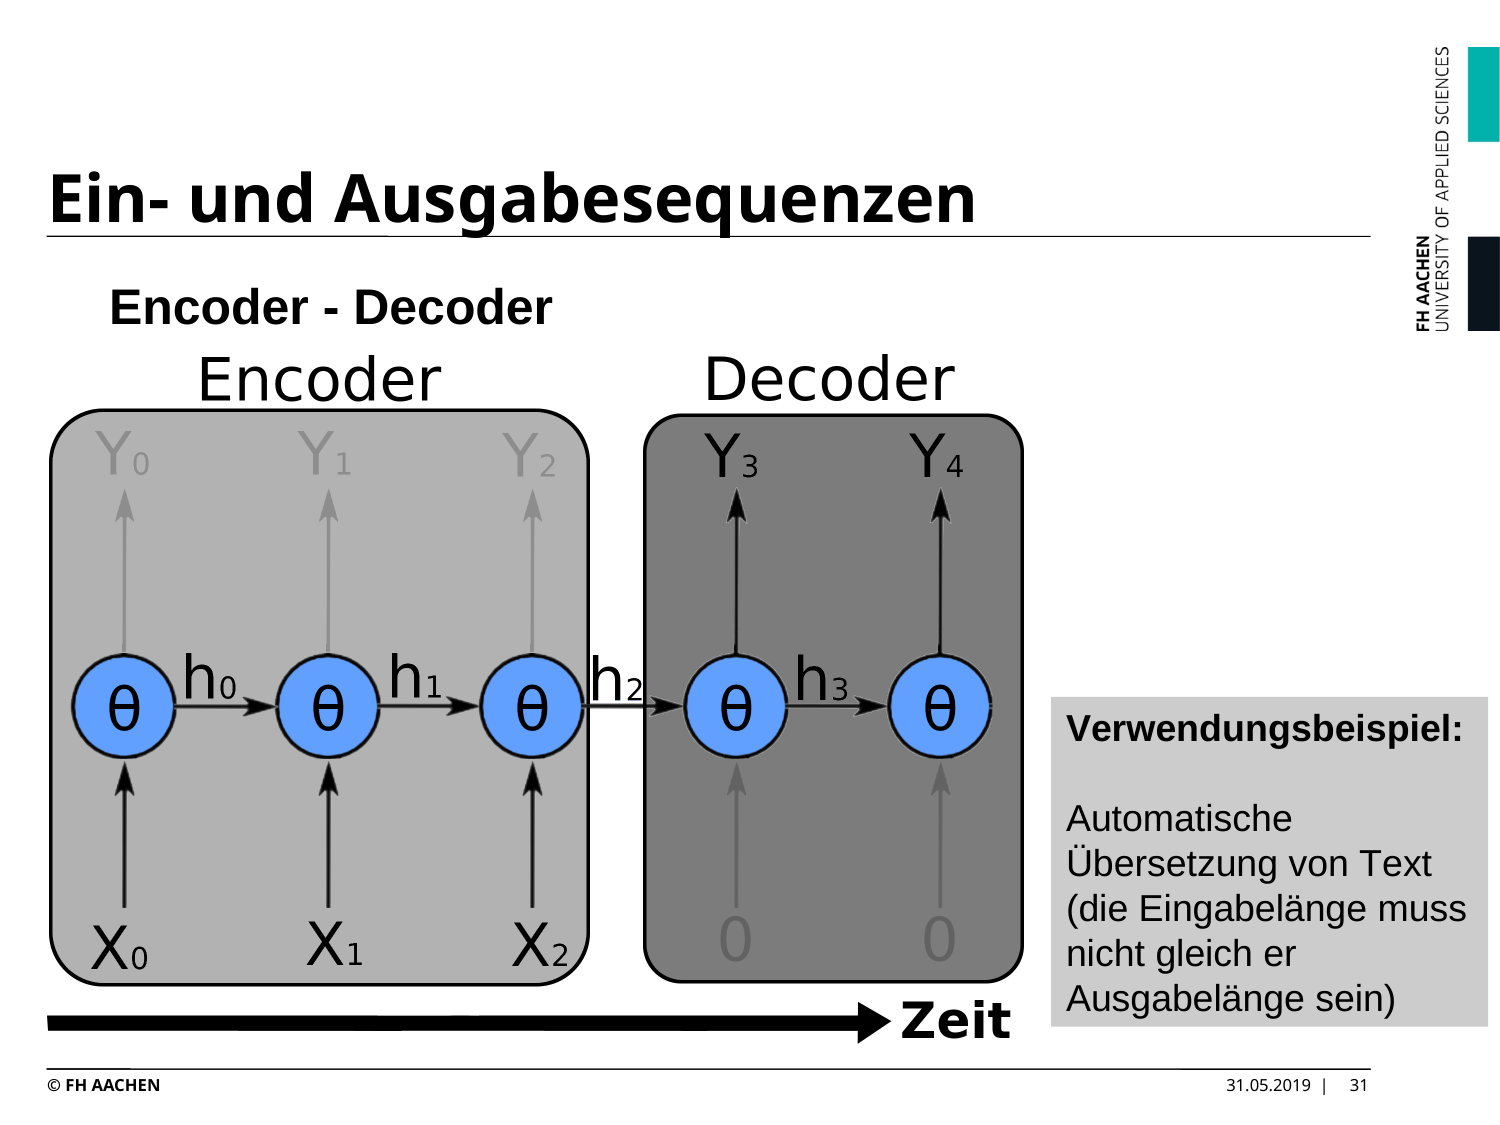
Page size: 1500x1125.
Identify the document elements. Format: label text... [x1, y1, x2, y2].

title Ein- und Ausgabesequenzen [47, 153, 1371, 237]
text_box Verwendungsbeispiel: Automatische Übersetzung von Text (die Eingabelänge muss nicht gleich er Ausgabelänge sein) [1051, 696, 1489, 1027]
picture [1404, 47, 1500, 331]
text_box Encoder - Decoder [94, 267, 569, 343]
picture [47, 354, 1024, 1044]
